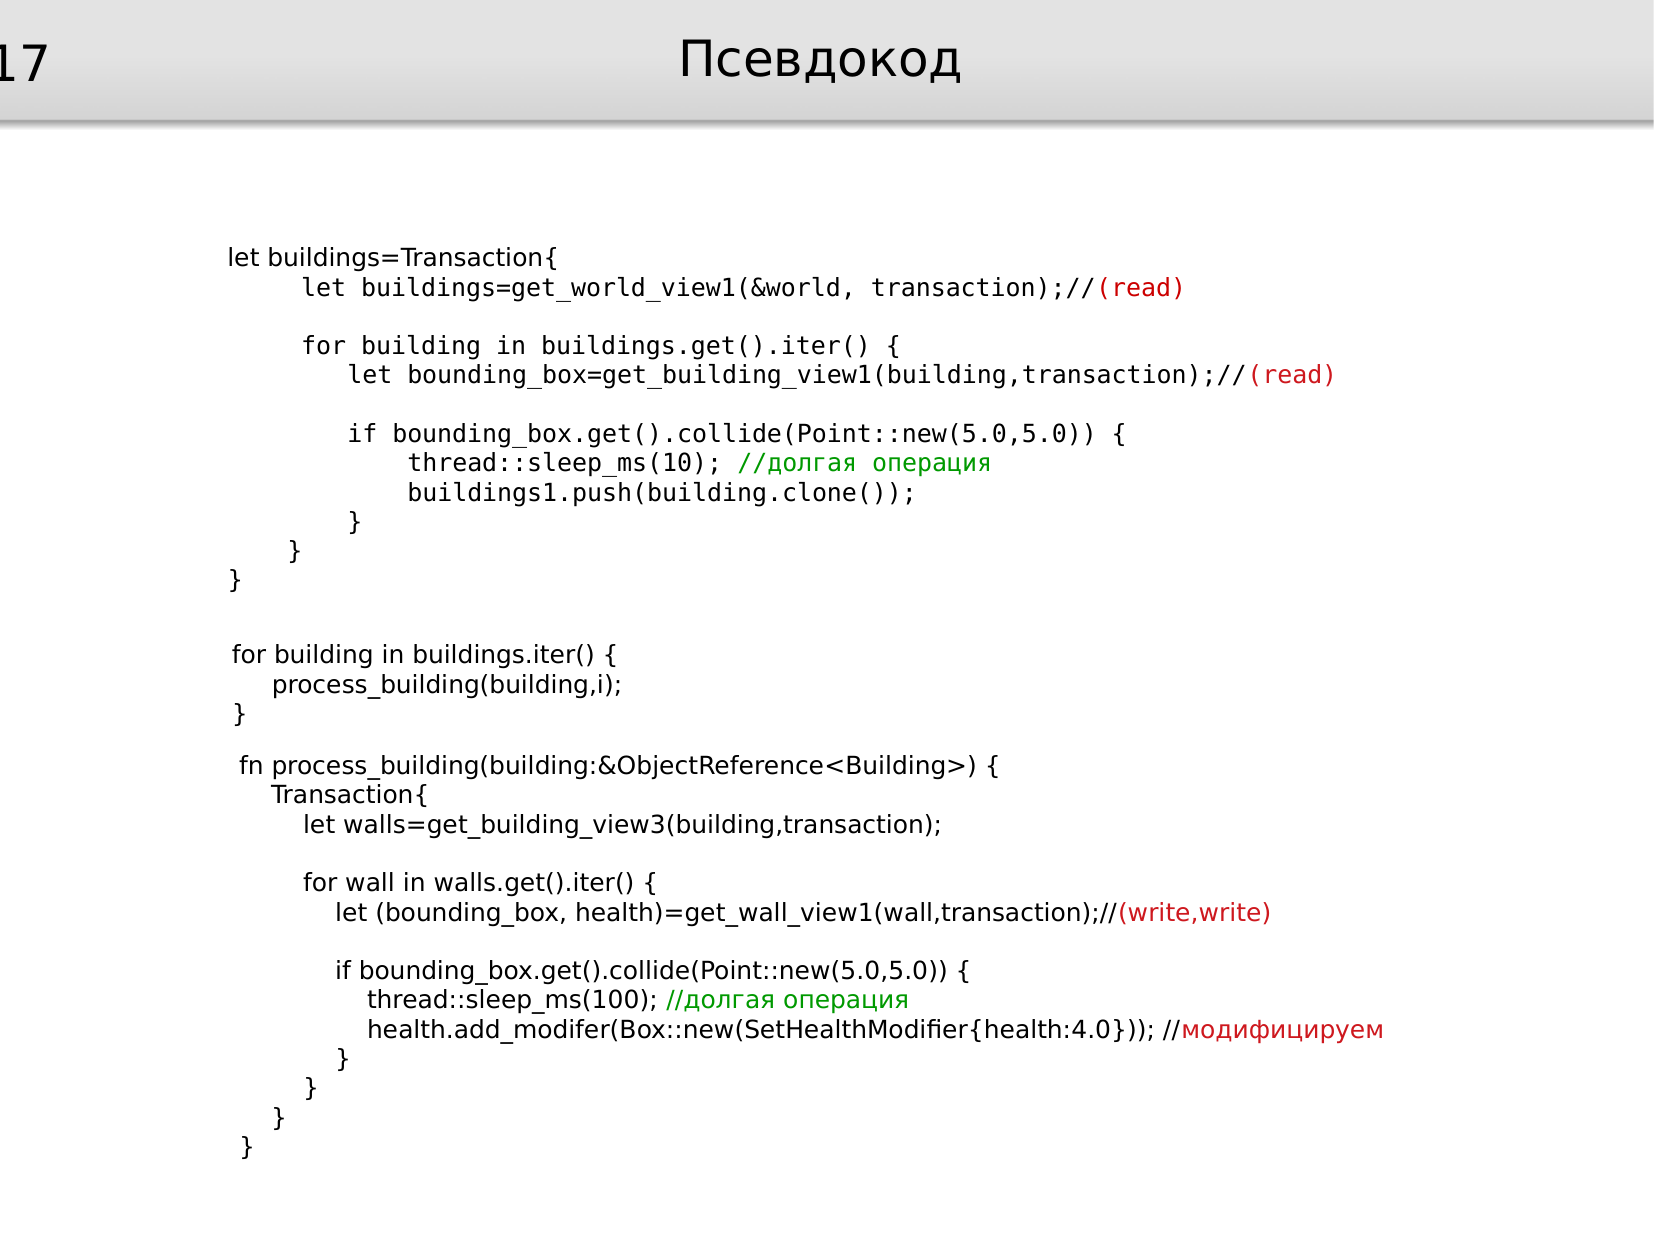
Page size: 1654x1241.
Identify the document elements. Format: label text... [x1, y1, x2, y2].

title Псевдокод [271, 23, 1371, 95]
picture [0, 0, 1654, 1241]
text_box let buildings=Transaction{ let buildings=get_world_view1(&world, transaction);//(read) for building in buildings.get().iter() { let bounding_box=get_building_view1(building,transaction);//(read) if bounding_box.get().collide(Point::new(5.0,5.0)) { thread::sleep_ms(10); //долгая операция buildings1.push(building.clone()); } } } [212, 236, 1353, 647]
text_box fn process_building(building:&ObjectReference<Building>) { Transaction{ let walls=get_building_view3(building,transaction); for wall in walls.get().iter() { let (bounding_box, health)=get_wall_view1(wall,transaction);//(write,write) if bounding_box.get().collide(Point::new(5.0,5.0)) { thread::sleep_ms(100); //долгая операция health.add_modifer(Box::new(SetHealthModifier{health:4.0})); //модифицируем } } } } [224, 743, 1400, 1169]
text_box for building in buildings.iter() { process_building(building,i); } [217, 633, 638, 780]
